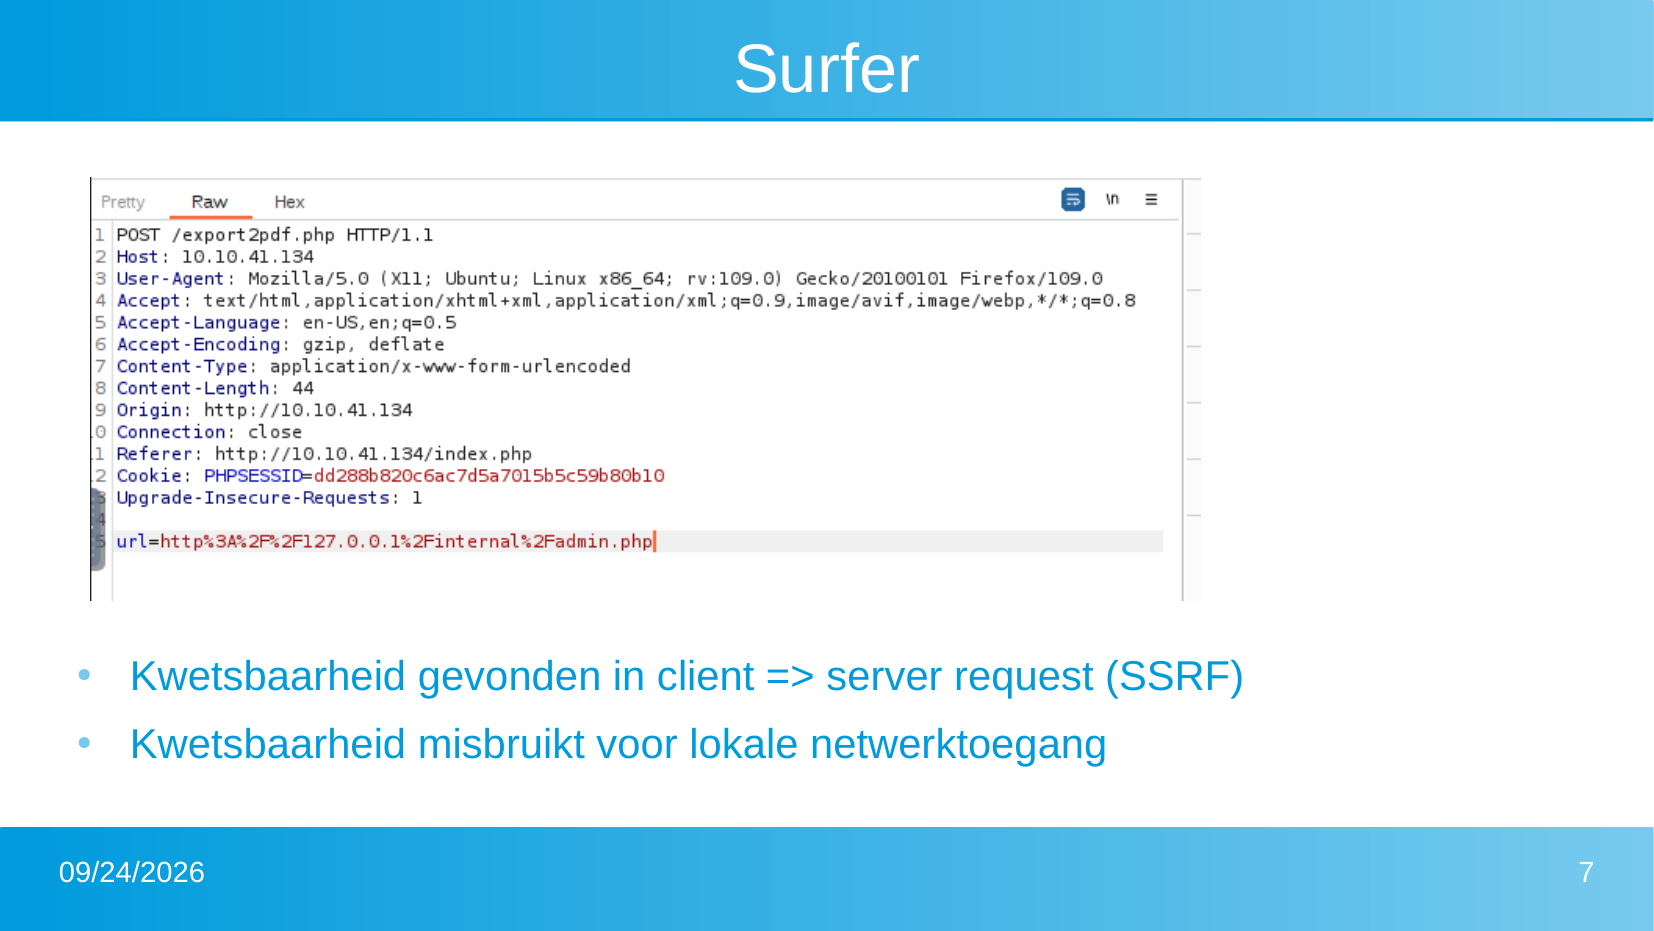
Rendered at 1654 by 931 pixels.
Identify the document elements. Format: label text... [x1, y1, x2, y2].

list Kwetsbaarheid gevonden in client => server request (SSRF) Kwetsbaarheid misbruikt voor lokale netwerktoegang [59, 177, 1538, 768]
title Surfer [59, 29, 1595, 108]
picture [90, 177, 1201, 601]
